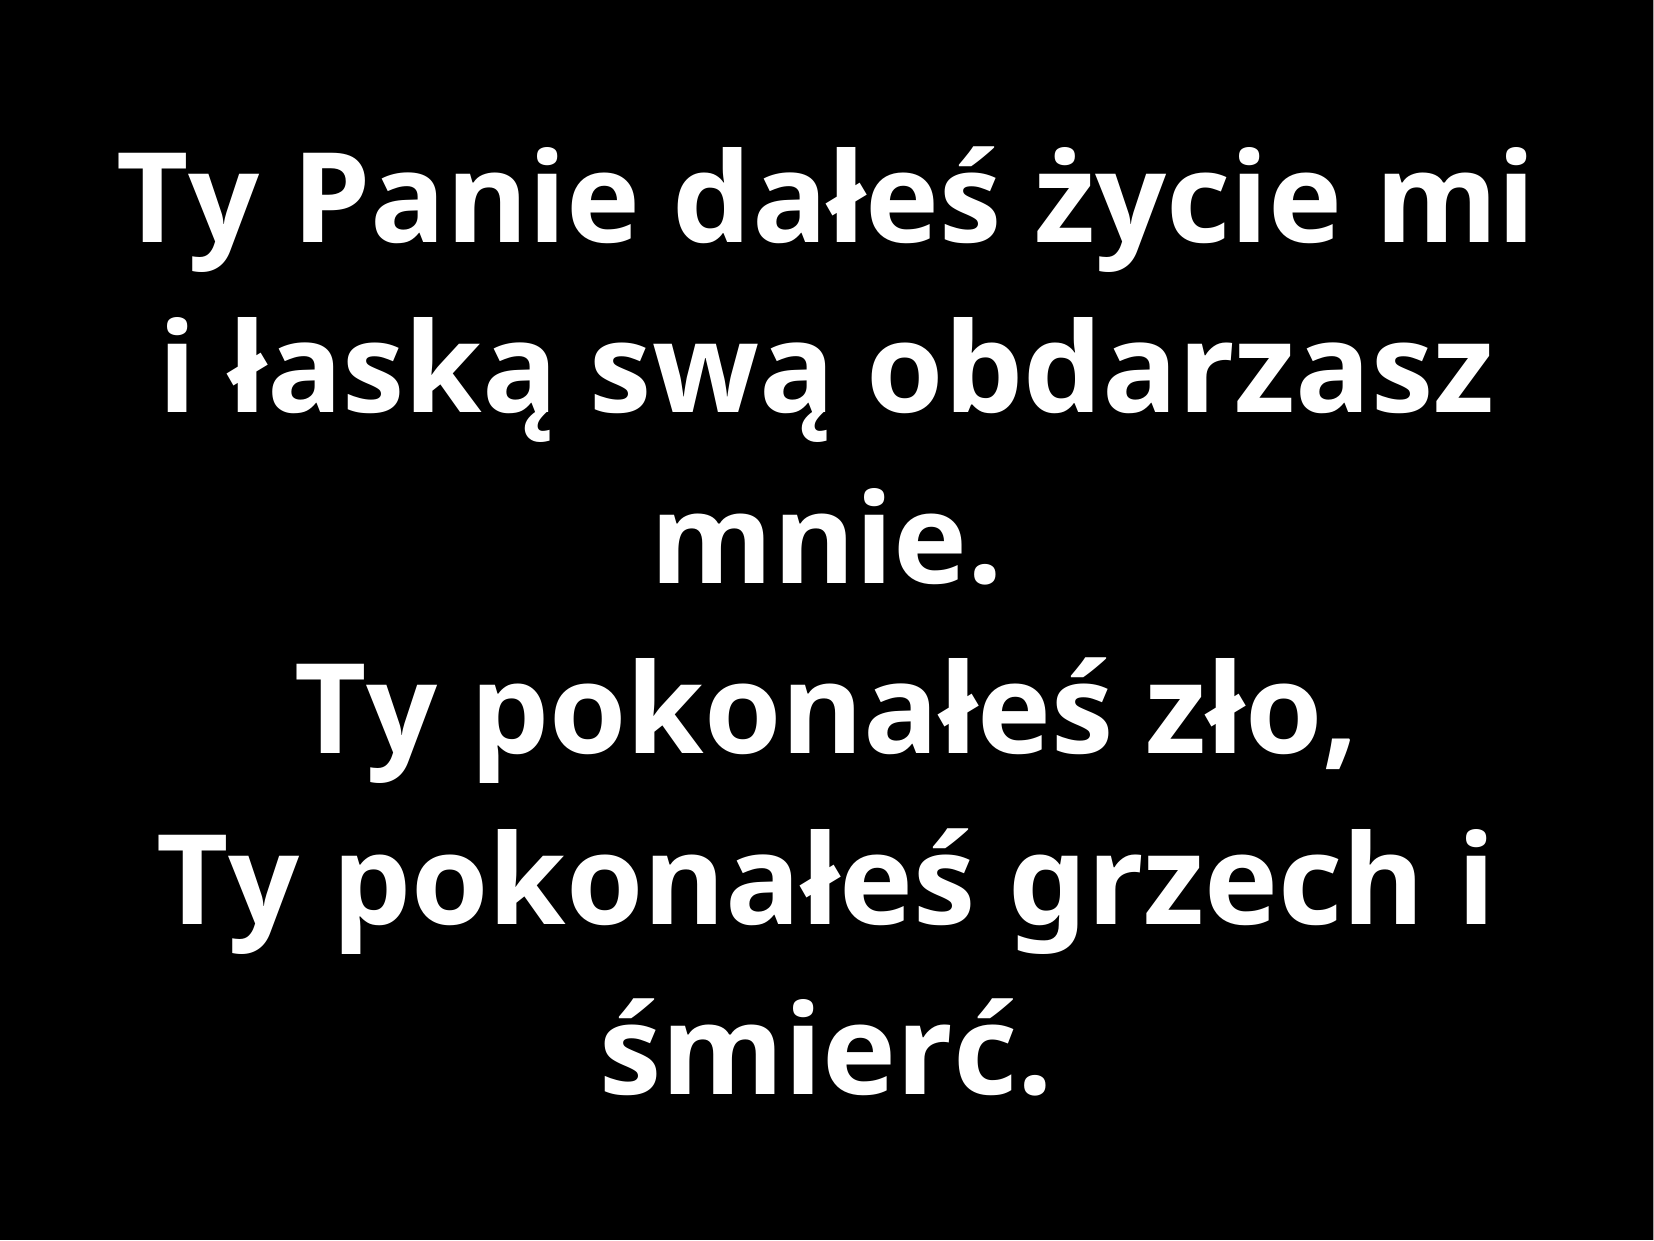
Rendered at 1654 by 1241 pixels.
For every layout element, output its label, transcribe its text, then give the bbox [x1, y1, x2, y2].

title Ty Panie dałeś życie mi i łaską swą obdarzasz mnie. Ty pokonałeś zło, Ty pokonałeś grzech i śmierć. [0, 0, 1654, 1240]
